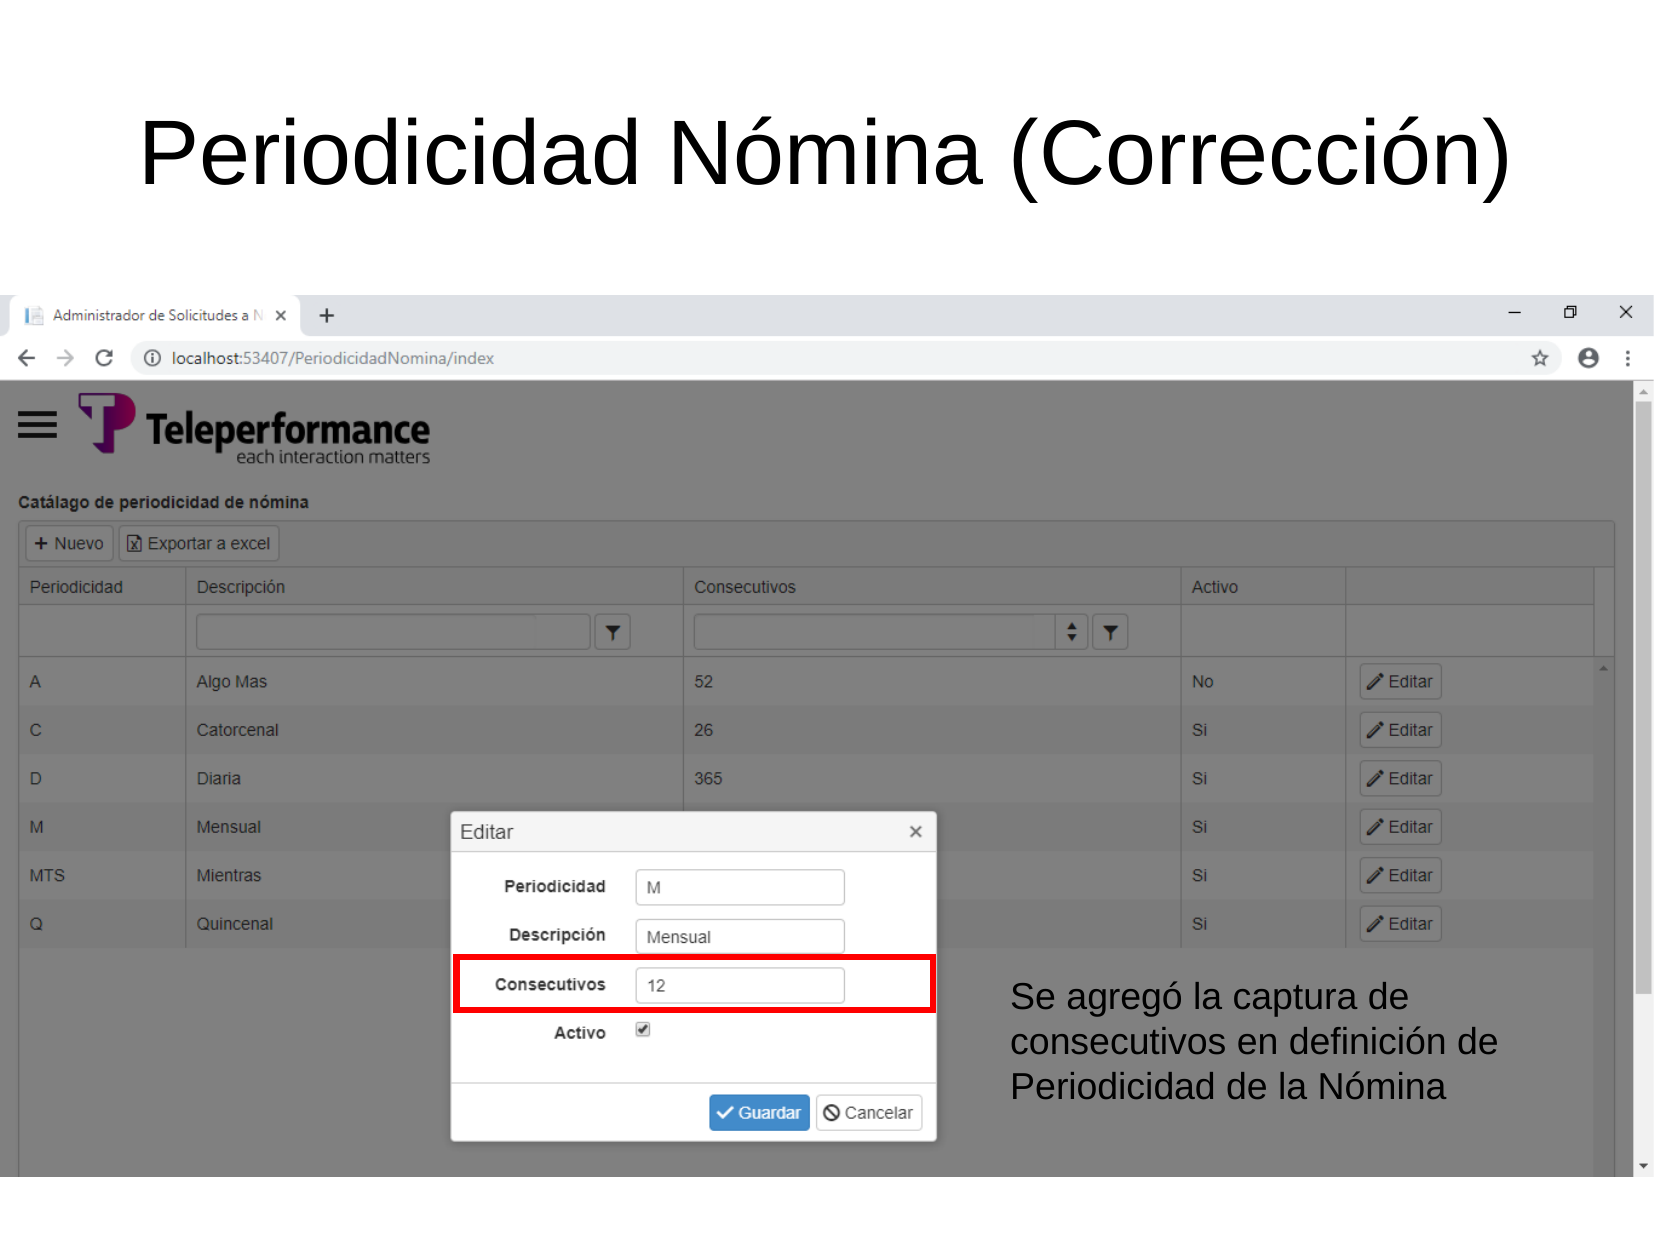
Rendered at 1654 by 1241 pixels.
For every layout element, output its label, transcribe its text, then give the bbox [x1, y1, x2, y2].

picture [0, 295, 1654, 1177]
text_box Se agregó la captura de consecutivos en definición de Periodicidad de la Nómina [985, 956, 1569, 1123]
title Periodicidad Nómina (Corrección) [82, 49, 1571, 257]
